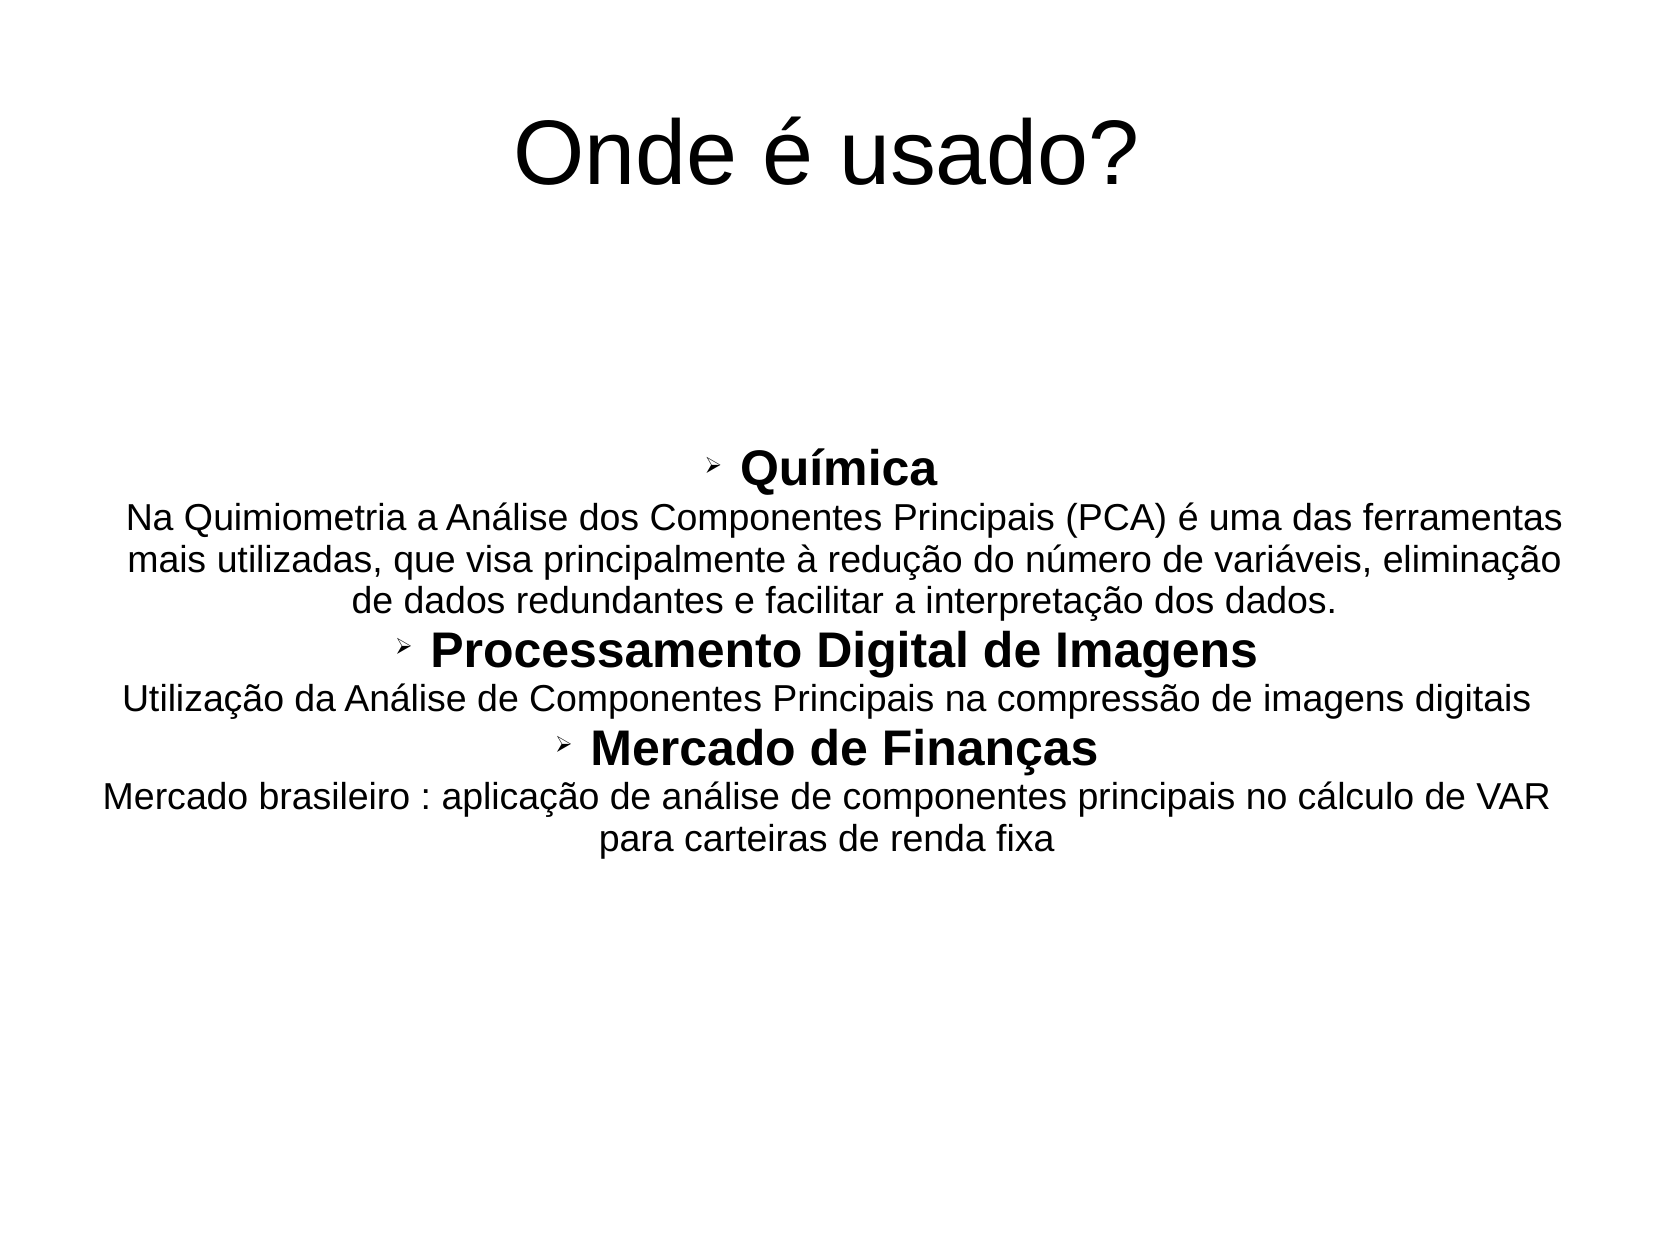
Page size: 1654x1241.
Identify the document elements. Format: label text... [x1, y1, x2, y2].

subtitle Química Na Quimiometria a Análise dos Componentes Principais (PCA) é uma das ferramentas mais utilizadas, que visa principalmente à redução do número de variáveis, eliminação de dados redundantes e facilitar a interpretação dos dados. Processamento Digital de Imagens Utilização da Análise de Componentes Principais na compressão de imagens digitais Mercado de Finanças Mercado brasileiro : aplicação de análise de componentes principais no cálculo de VAR para carteiras de renda fixa [82, 290, 1571, 1010]
title Onde é usado? [82, 49, 1571, 257]
